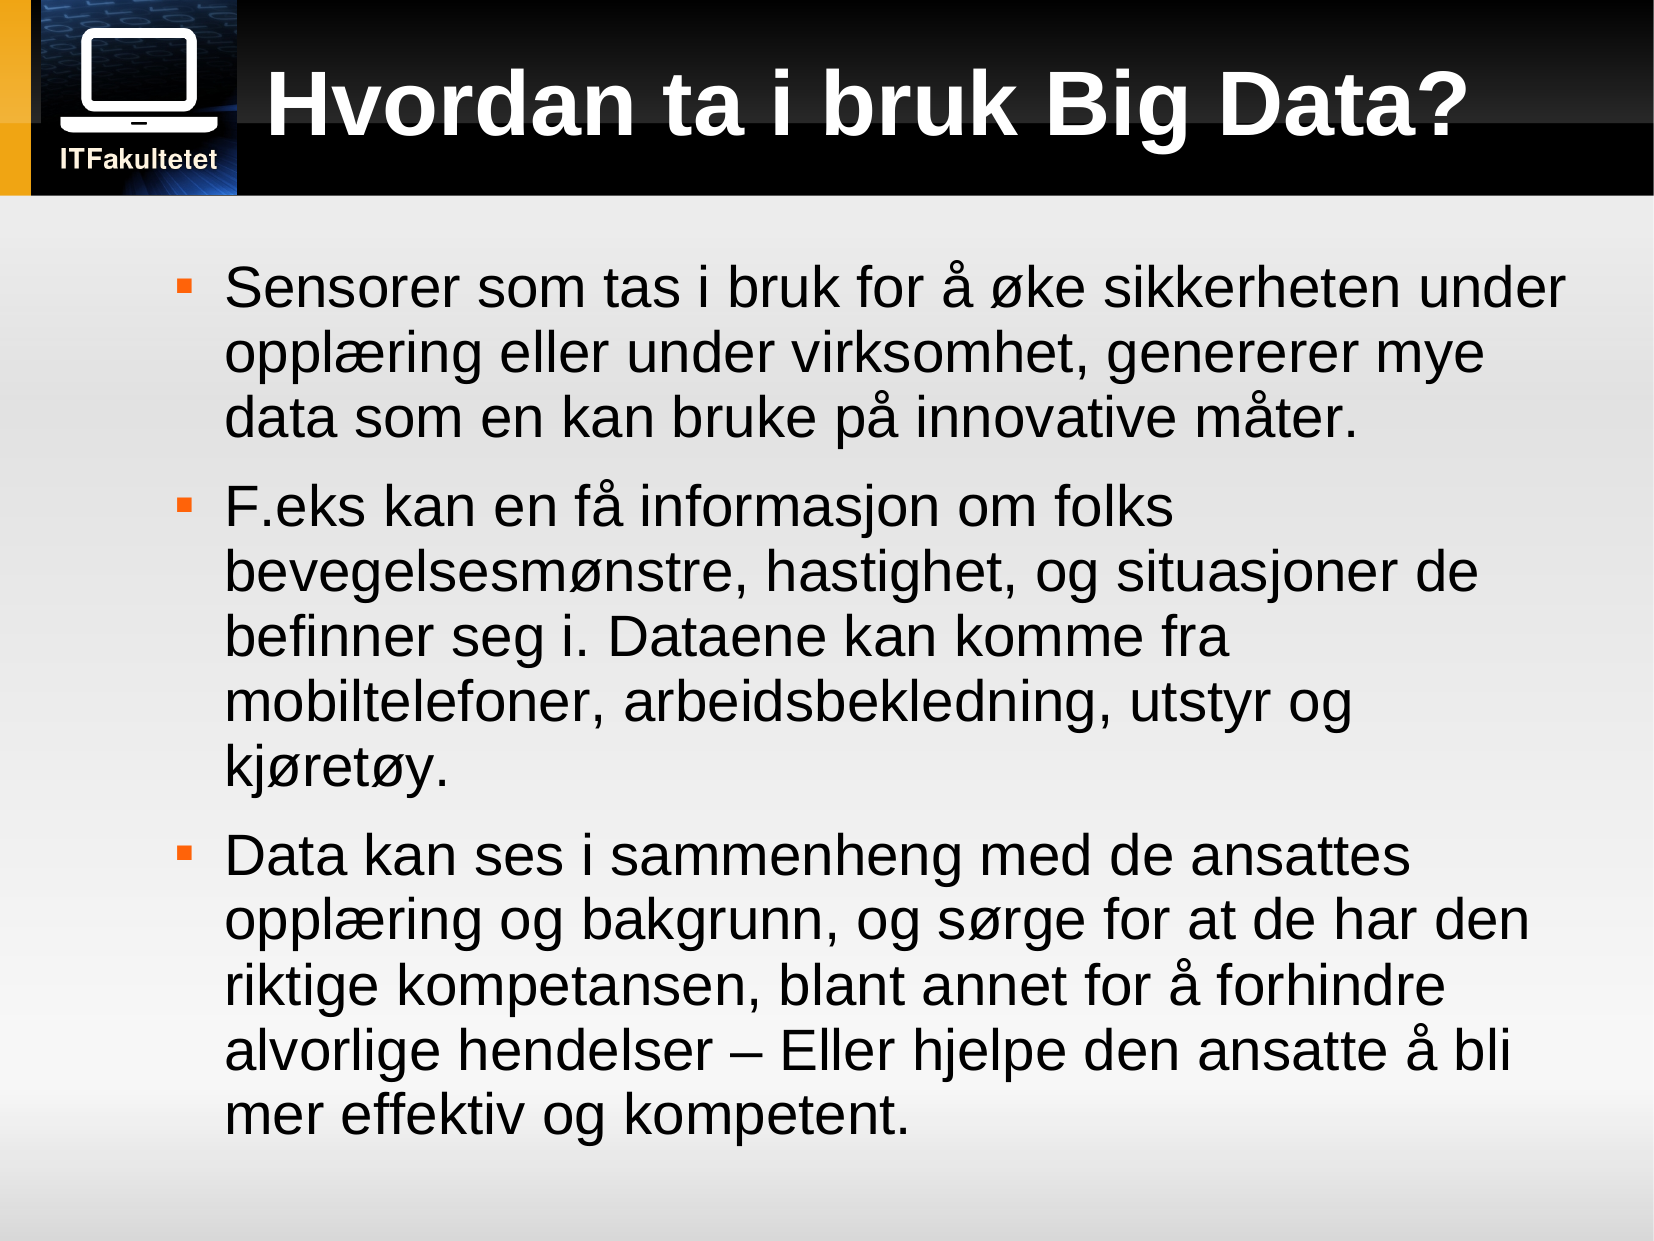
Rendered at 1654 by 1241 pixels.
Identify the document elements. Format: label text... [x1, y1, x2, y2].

title Hvordan ta i bruk Big Data? [265, 0, 1565, 208]
picture [0, 0, 1654, 1241]
list Sensorer som tas i bruk for å øke sikkerheten under opplæring eller under virksomhet, genererer mye data som en kan bruke på innovative måter. F.eks kan en få informasjon om folks bevegelsesmønstre, hastighet, og situasjoner de befinner seg i. Dataene kan komme fra mobiltelefoner, arbeidsbekledning, utstyr og kjøretøy. Data kan ses i sammenheng med de ansattes opplæring og bakgrunn, og sørge for at de har den riktige kompetansen, blant annet for å forhindre alvorlige hendelser – Eller hjelpe den ansatte å bli mer effektiv og kompetent. [82, 254, 1571, 1148]
